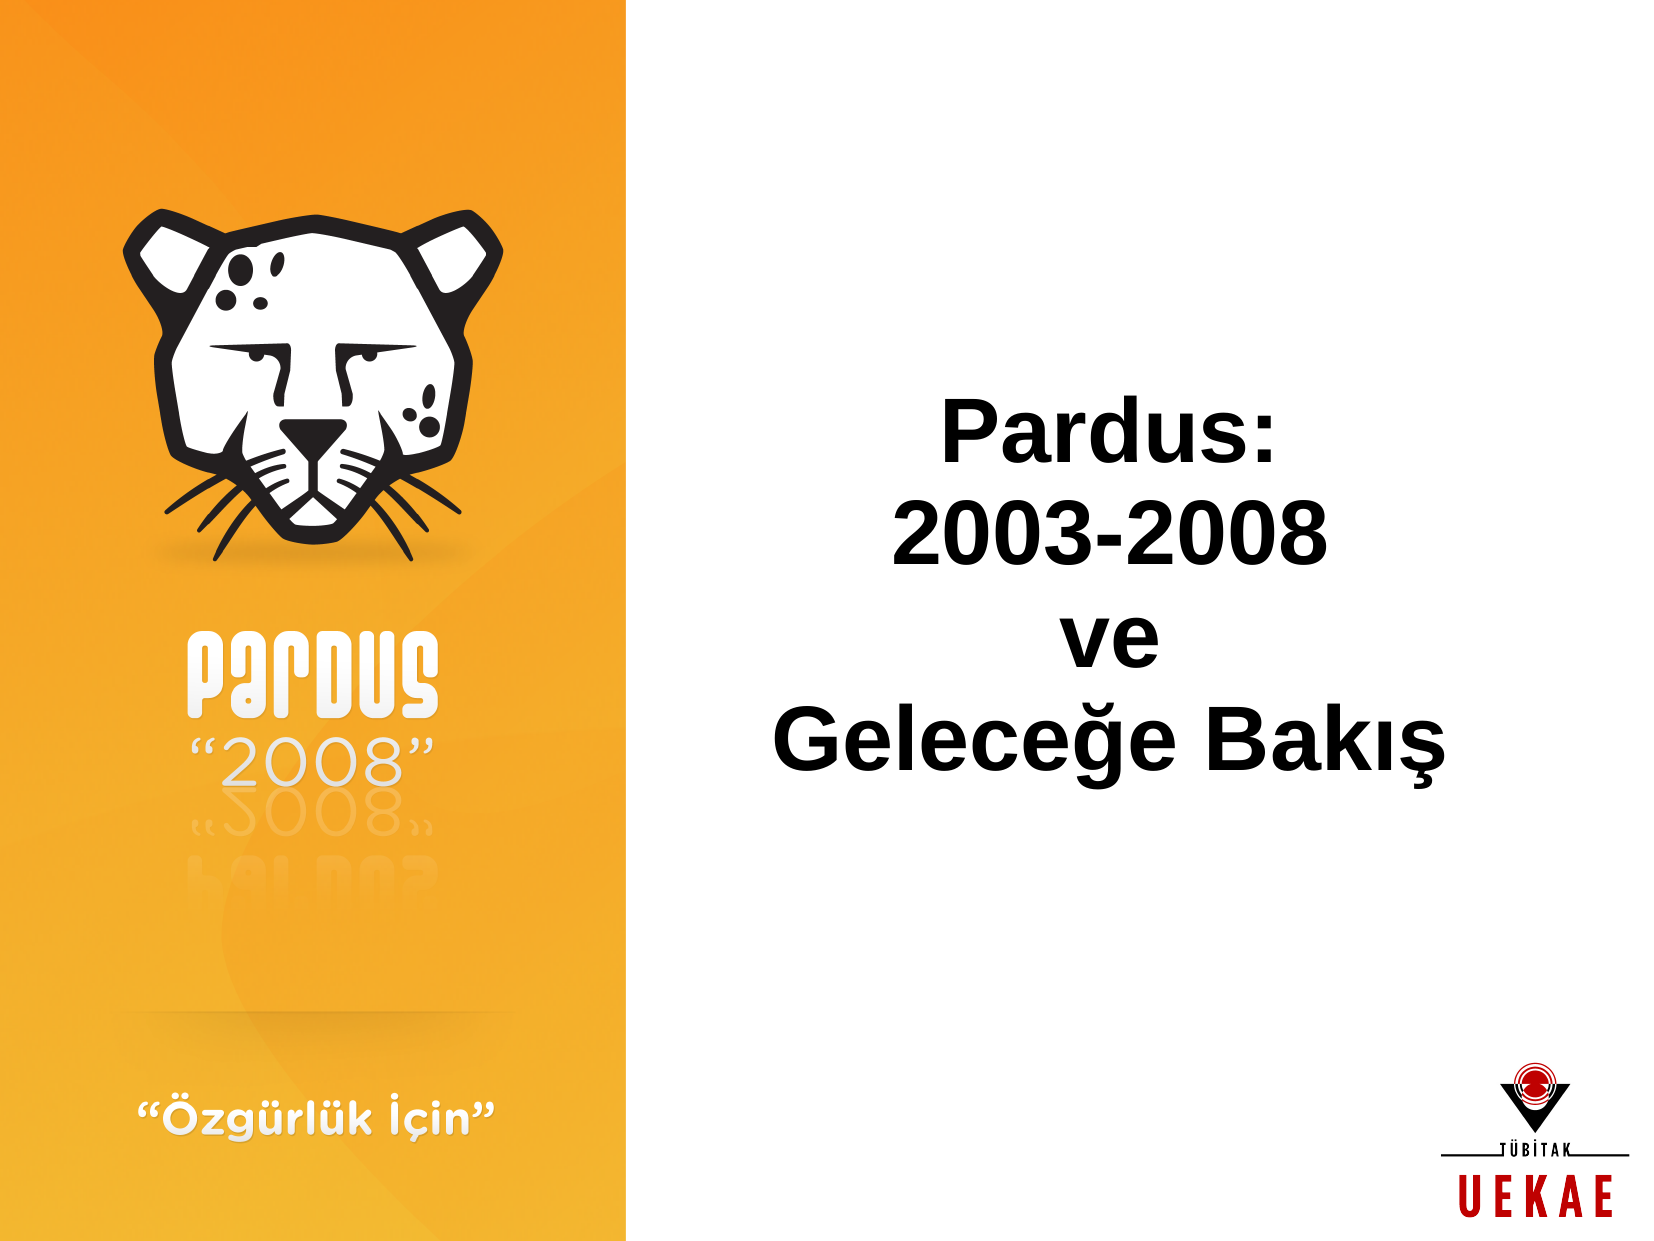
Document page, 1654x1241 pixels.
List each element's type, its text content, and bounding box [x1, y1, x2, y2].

title Pardus: 2003-2008 ve Geleceğe Bakış [649, 358, 1571, 811]
picture [1435, 1057, 1636, 1222]
picture [0, 0, 626, 1241]
